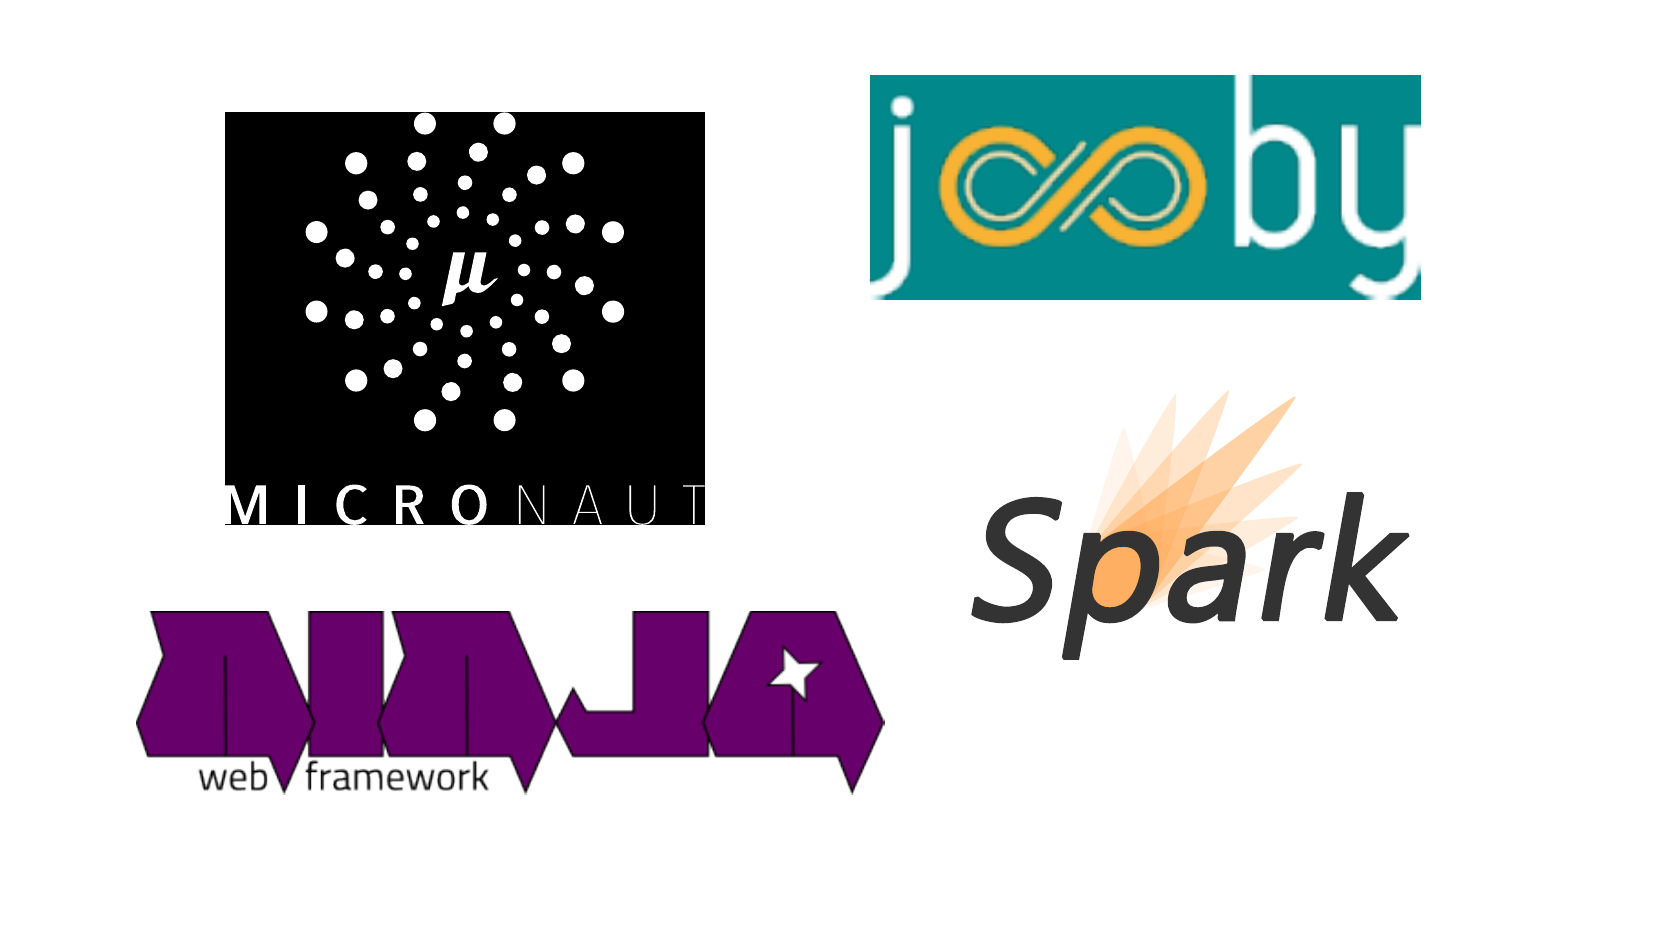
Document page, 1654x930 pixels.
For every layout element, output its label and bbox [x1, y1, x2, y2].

picture [136, 611, 885, 795]
picture [971, 389, 1410, 660]
picture [224, 112, 705, 525]
picture [869, 74, 1422, 300]
